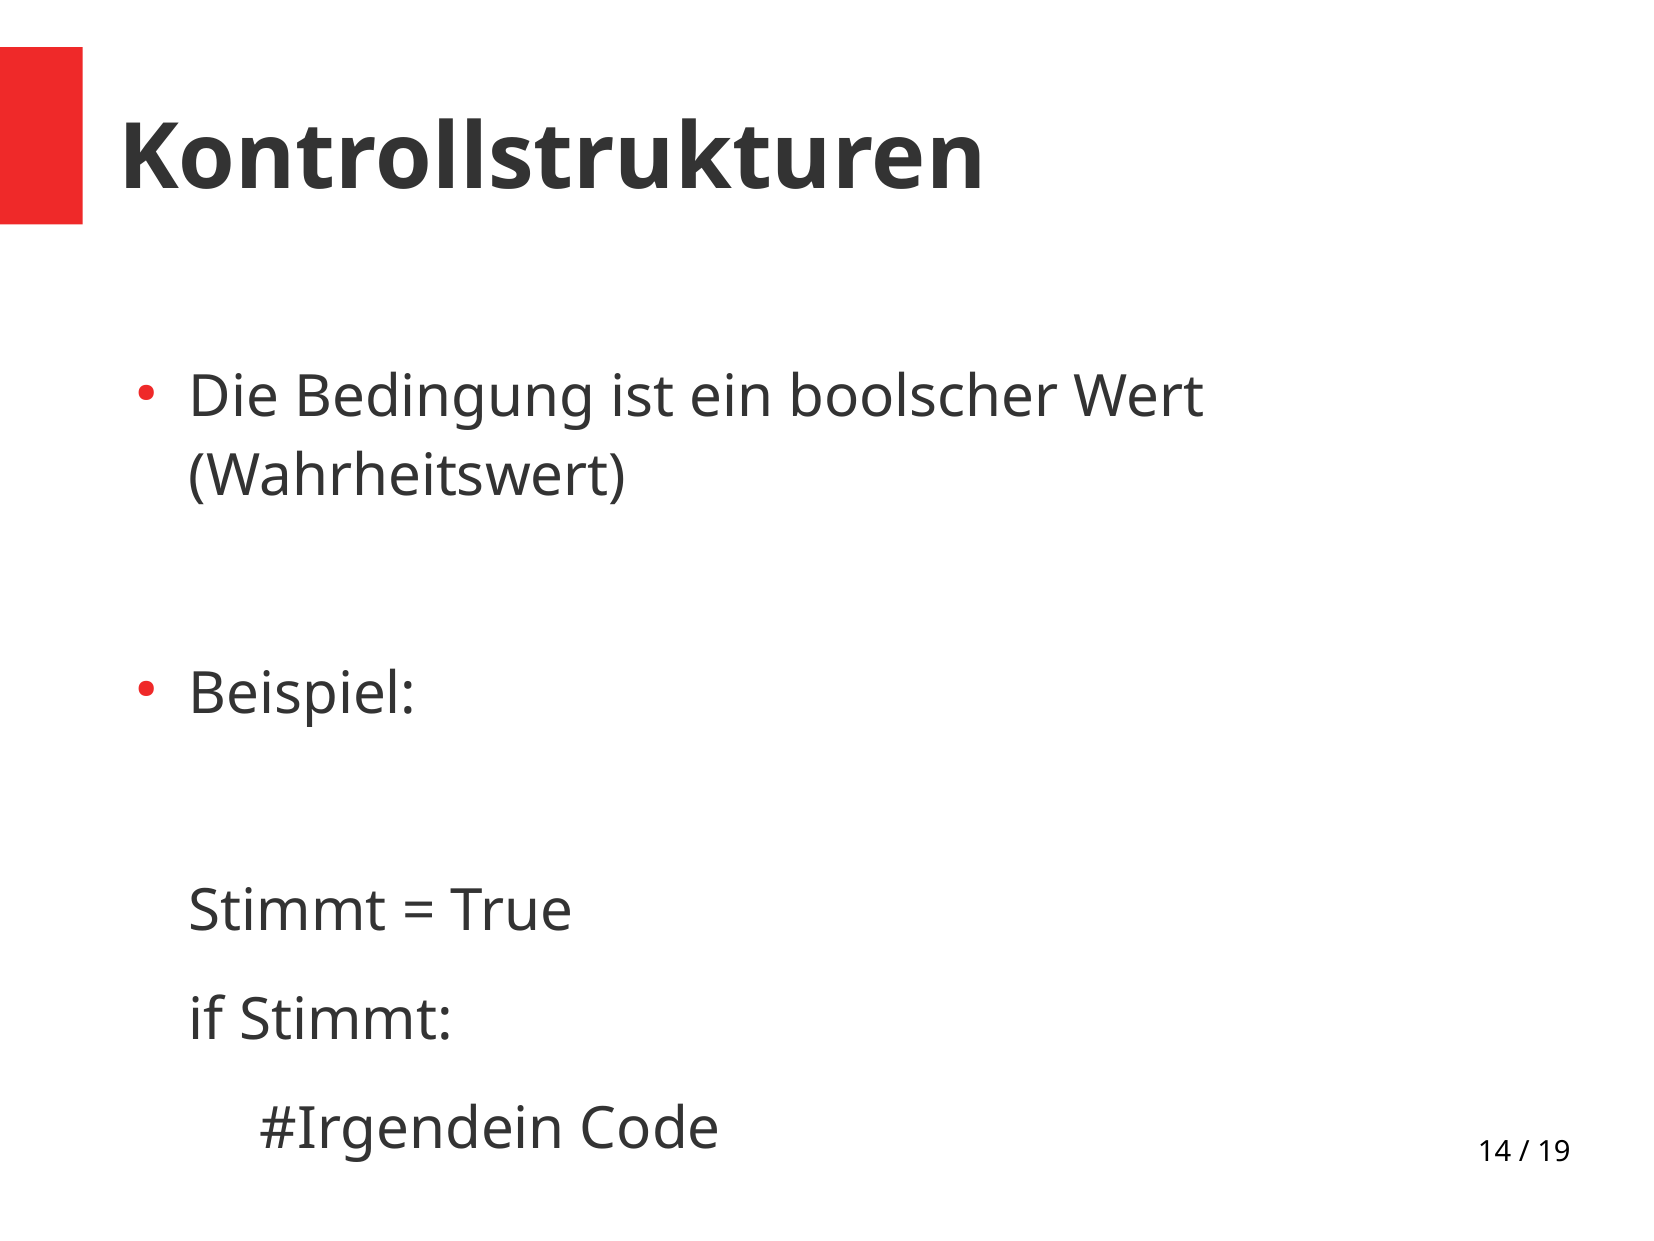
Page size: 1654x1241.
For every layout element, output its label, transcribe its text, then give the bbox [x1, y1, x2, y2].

list Die Bedingung ist ein boolscher Wert (Wahrheitswert) Beispiel: Stimmt = True if Stimmt: #Irgendein Code [118, 354, 1536, 1074]
title Kontrollstrukturen [118, 49, 1571, 257]
